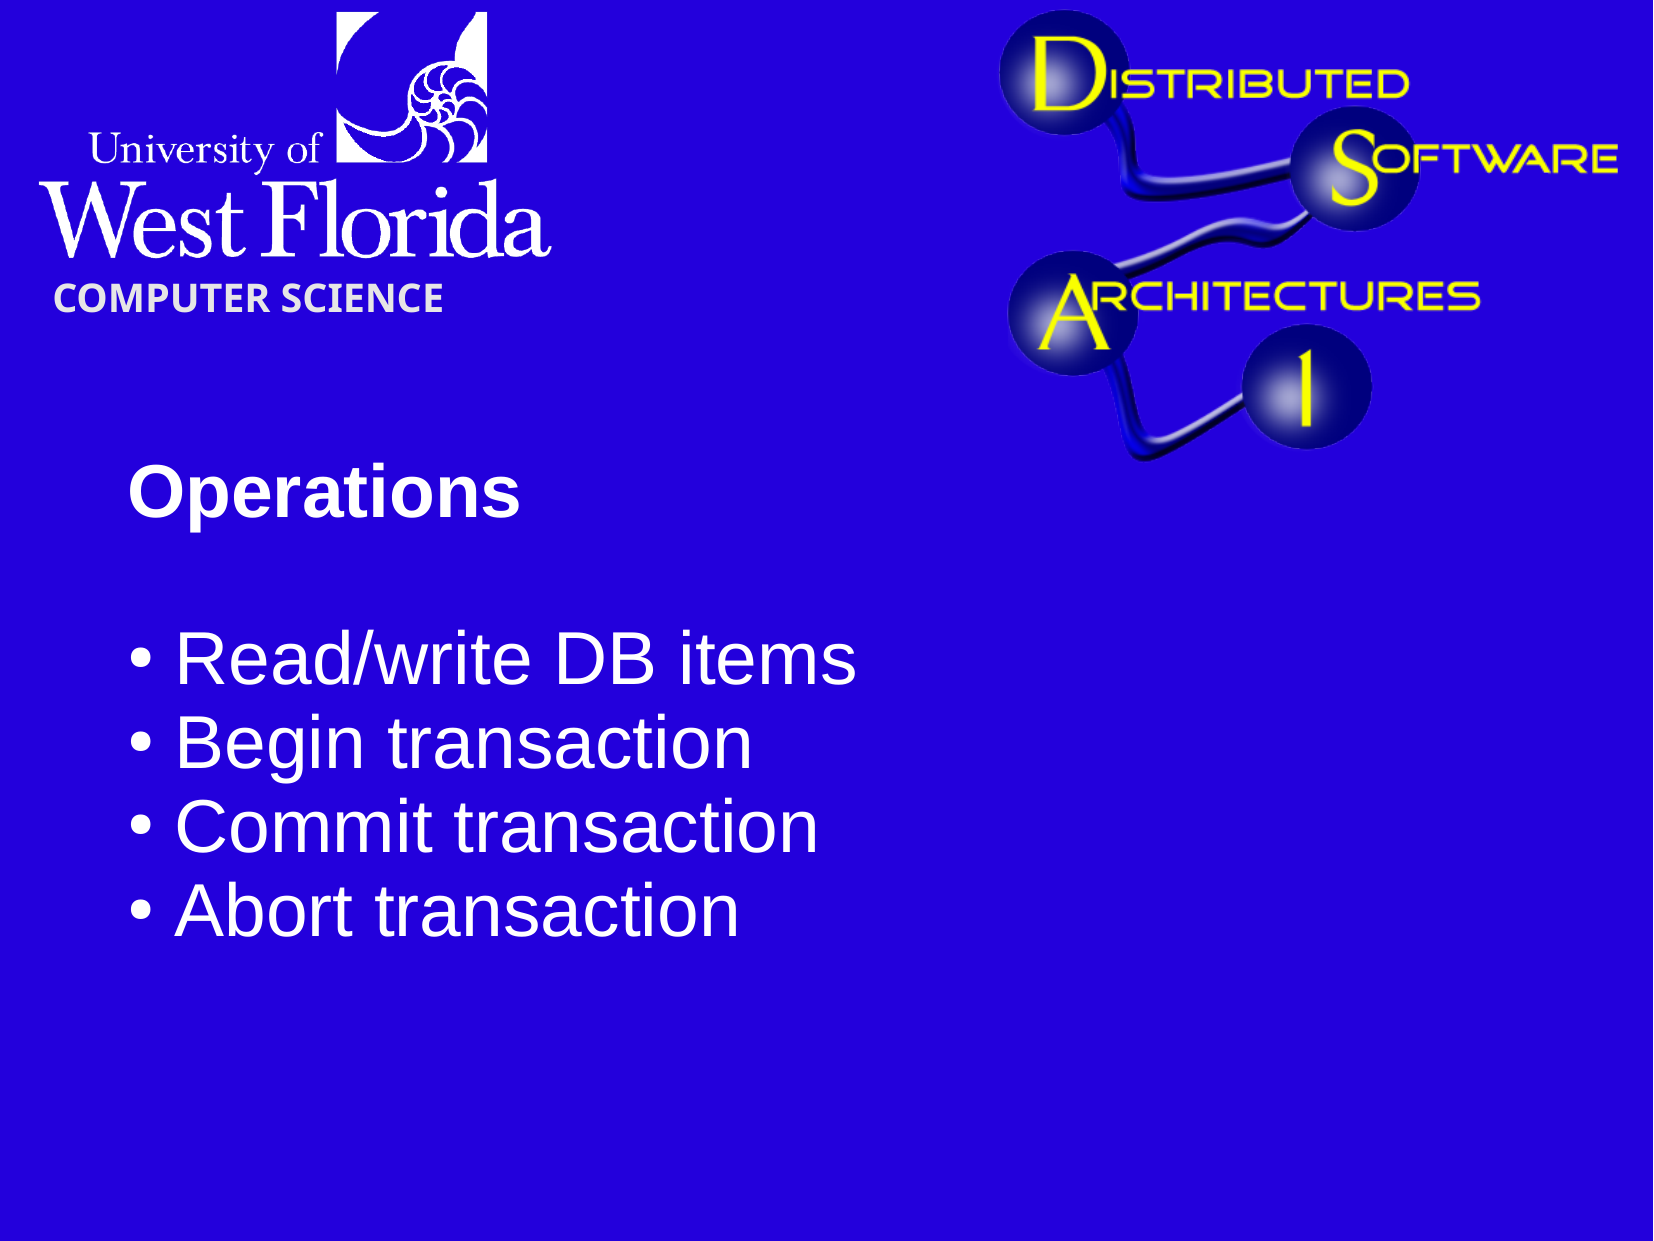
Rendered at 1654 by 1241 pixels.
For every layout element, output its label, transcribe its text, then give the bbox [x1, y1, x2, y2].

picture [37, 0, 559, 262]
picture [910, 0, 1653, 506]
text_box Operations Read/write DB items Begin transaction Commit transaction Abort transaction [112, 441, 1426, 961]
text_box COMPUTER SCIENCE [37, 262, 563, 334]
